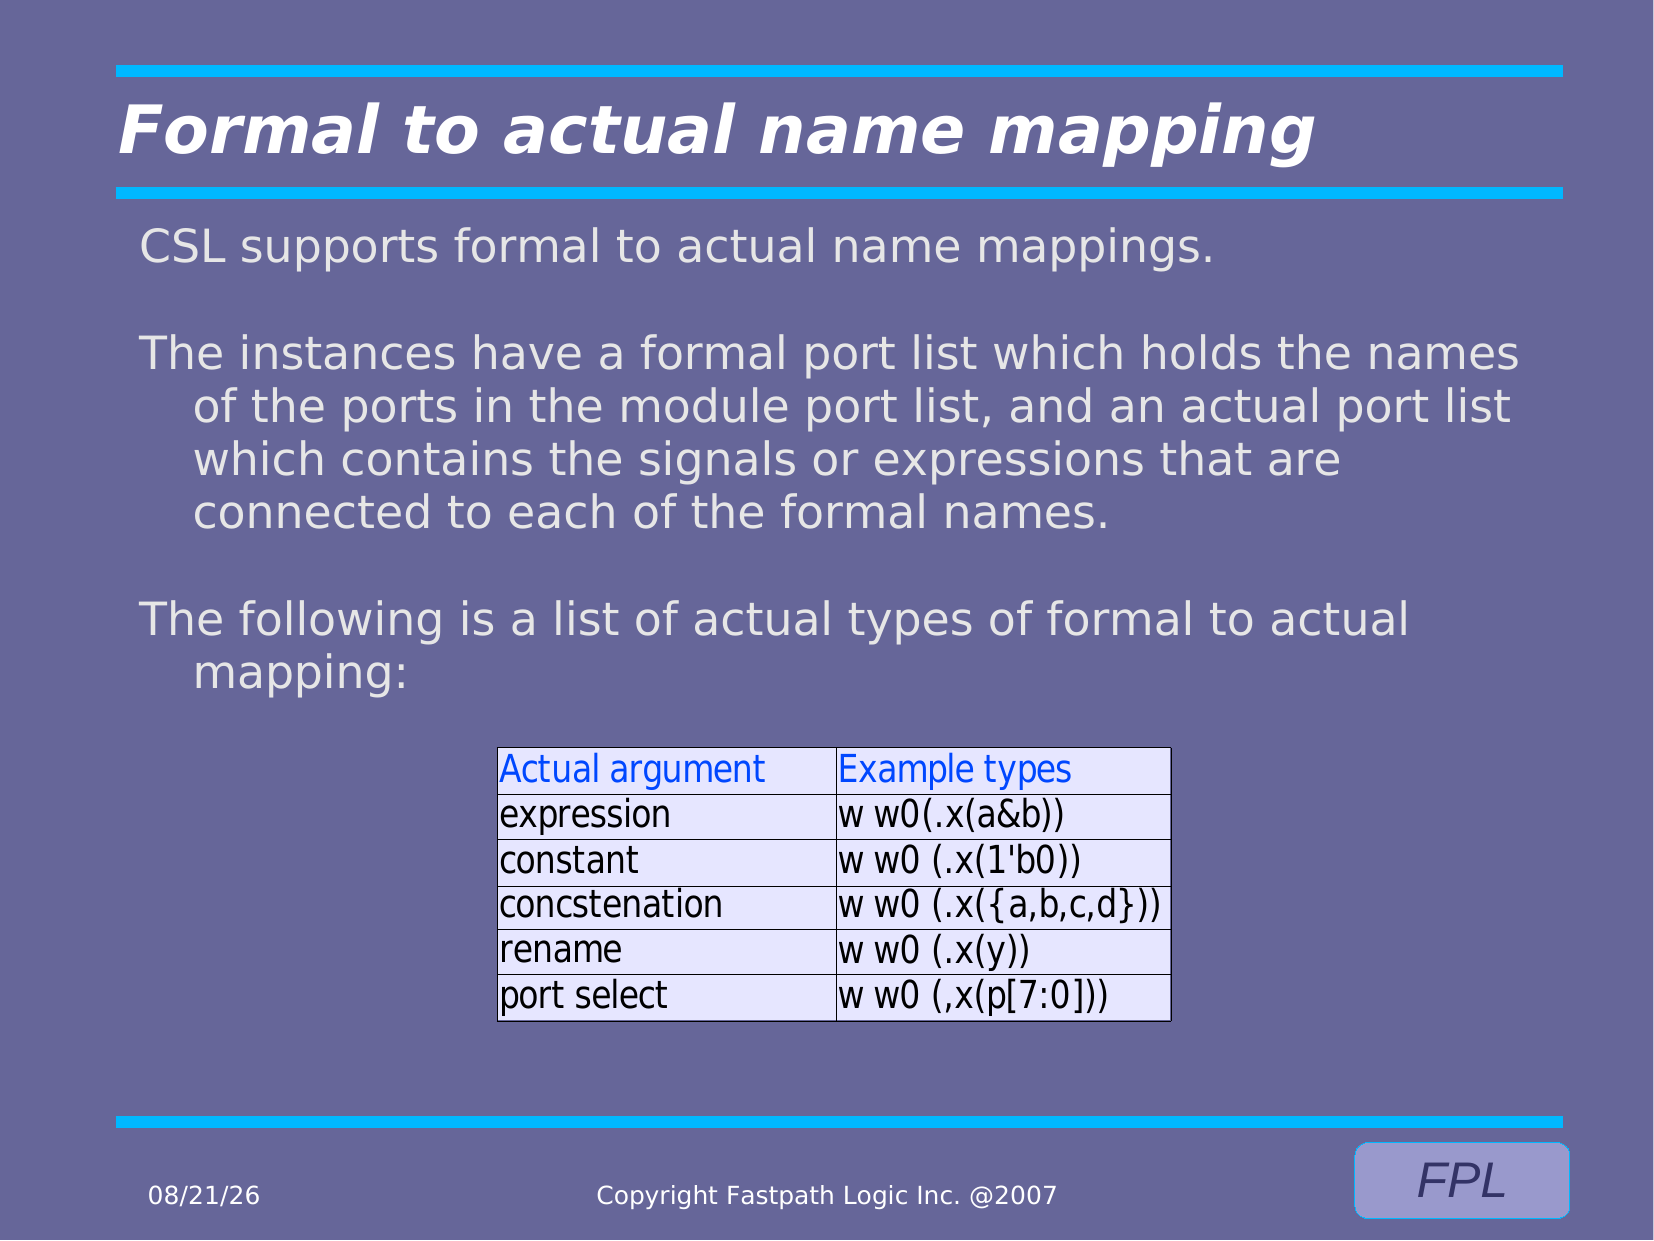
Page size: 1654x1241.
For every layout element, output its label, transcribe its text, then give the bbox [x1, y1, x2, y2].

title Formal to actual name mapping [118, 41, 1531, 219]
list CSL supports formal to actual name mappings. The instances have a formal port list which holds the names of the ports in the module port list, and an actual port list which contains the signals or expressions that are connected to each of the formal names. The following is a list of actual types of formal to actual mapping: [121, 220, 1561, 1133]
chart [495, 745, 1290, 1100]
